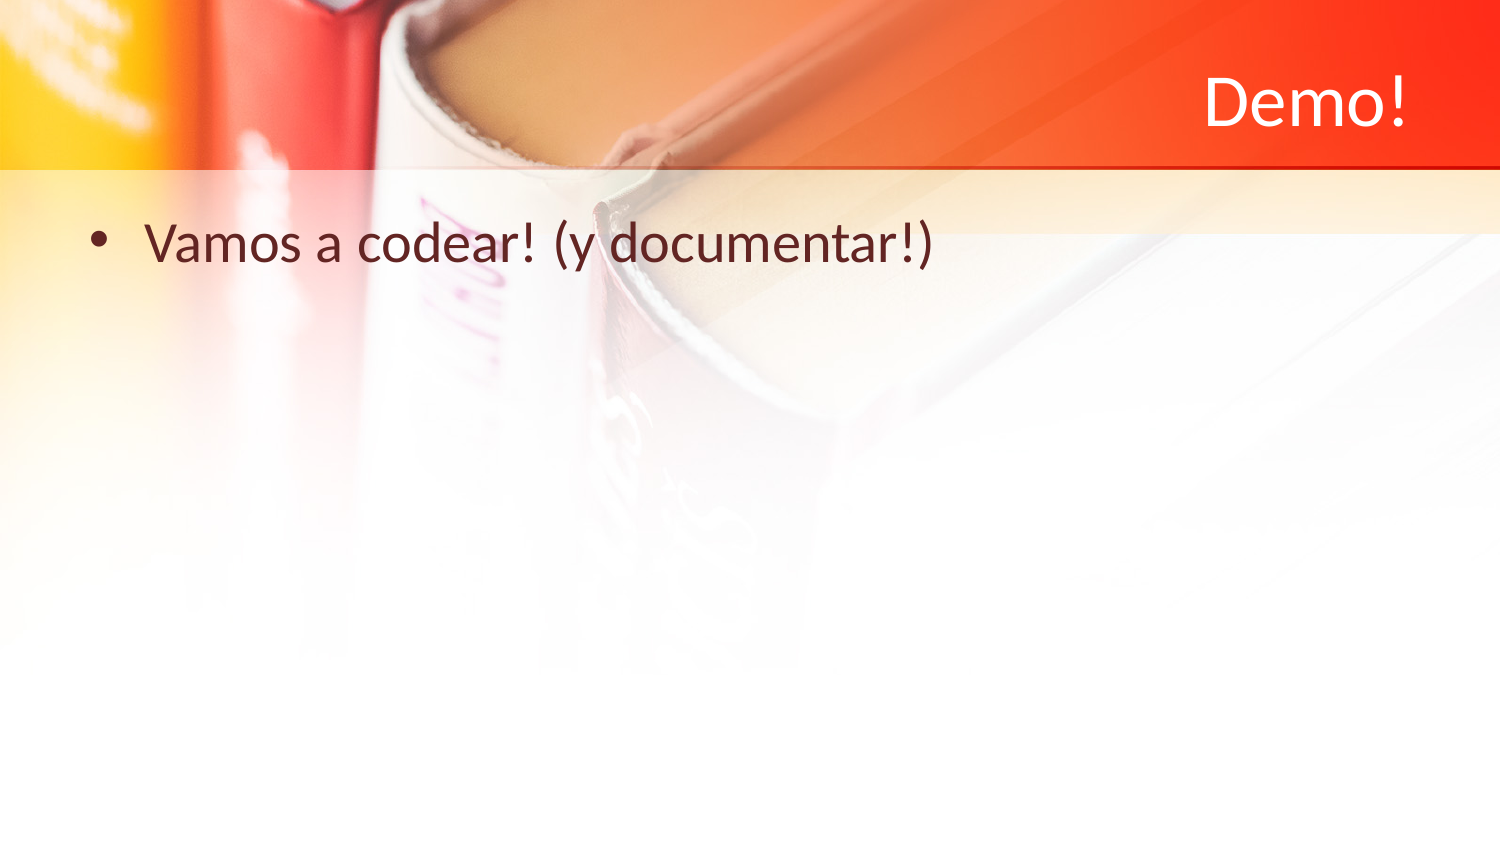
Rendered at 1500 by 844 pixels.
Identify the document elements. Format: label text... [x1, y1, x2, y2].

title Demo! [73, 46, 1427, 147]
list Vamos a codear! (y documentar!) [73, 196, 1427, 773]
picture [0, 0, 1500, 844]
